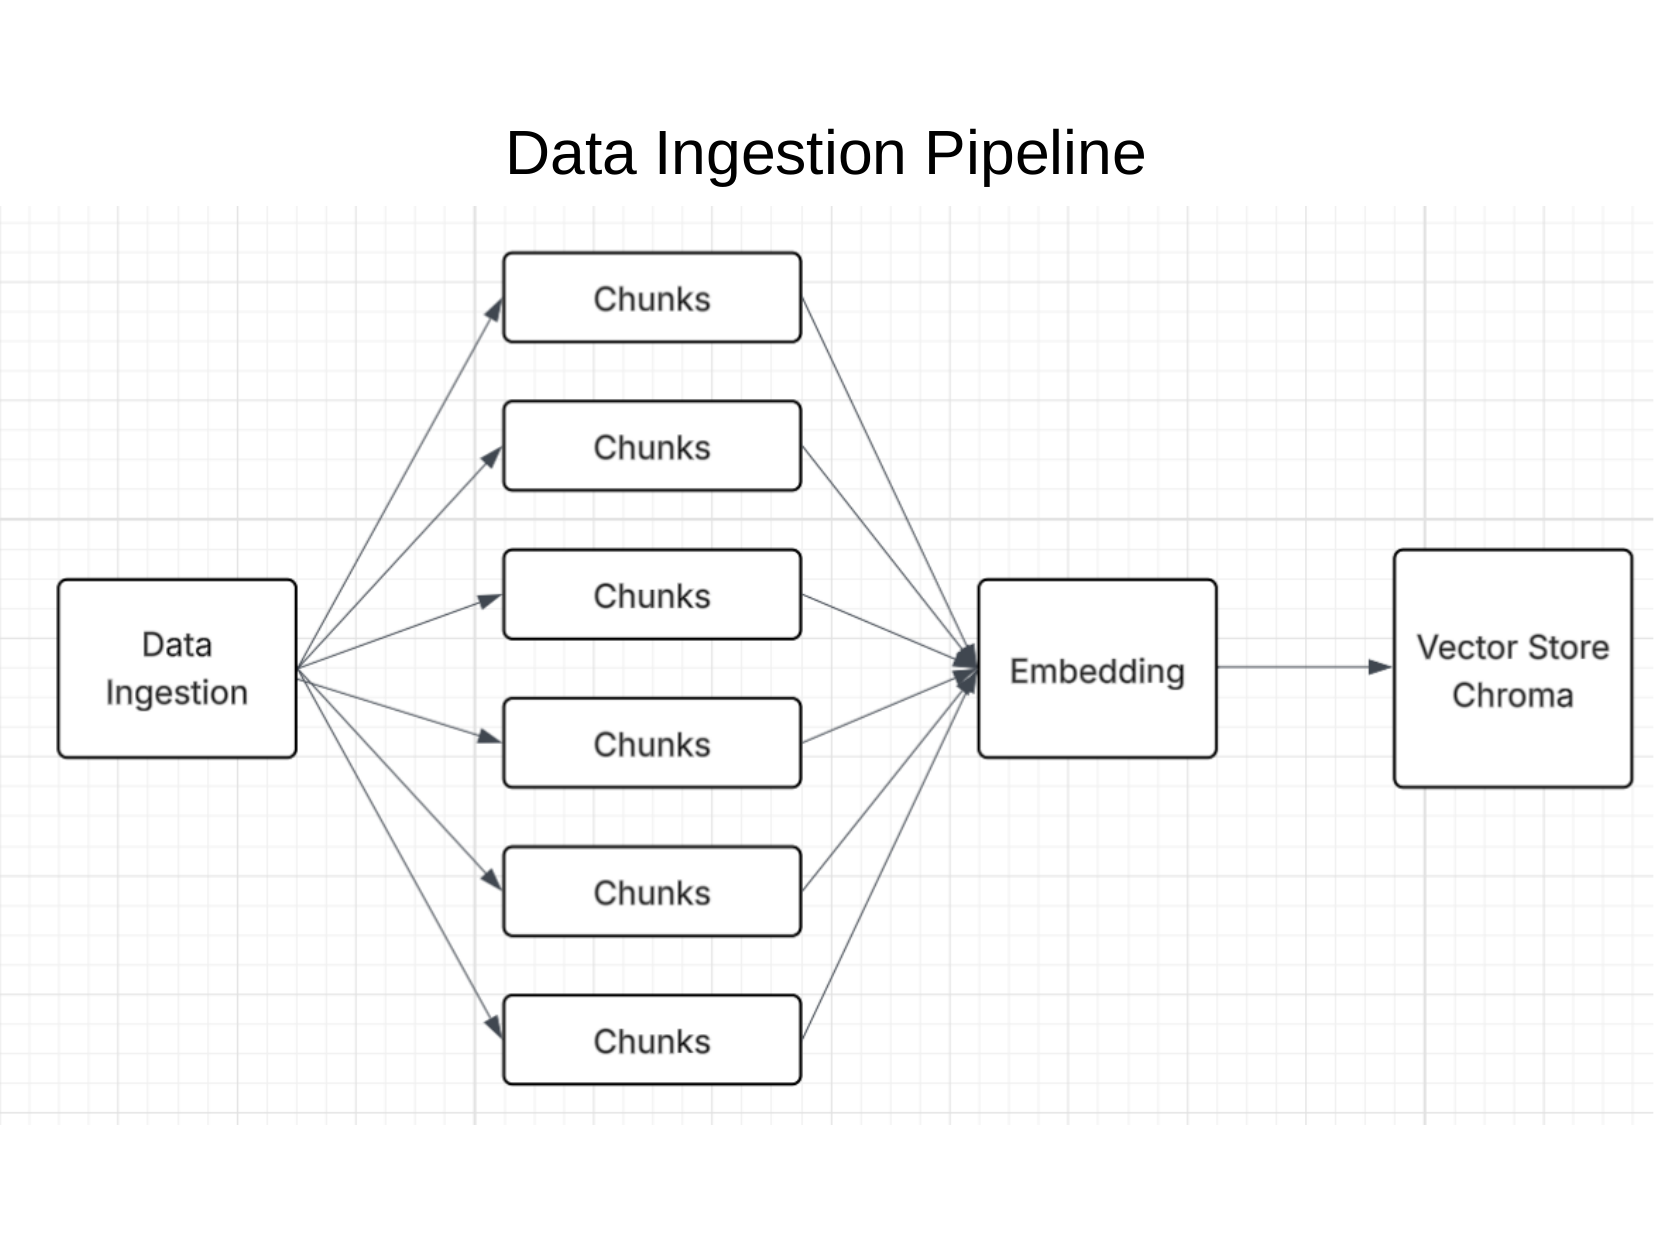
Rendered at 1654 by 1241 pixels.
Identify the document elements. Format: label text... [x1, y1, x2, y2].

picture [0, 206, 1654, 1126]
title Data Ingestion Pipeline [82, 49, 1571, 206]
